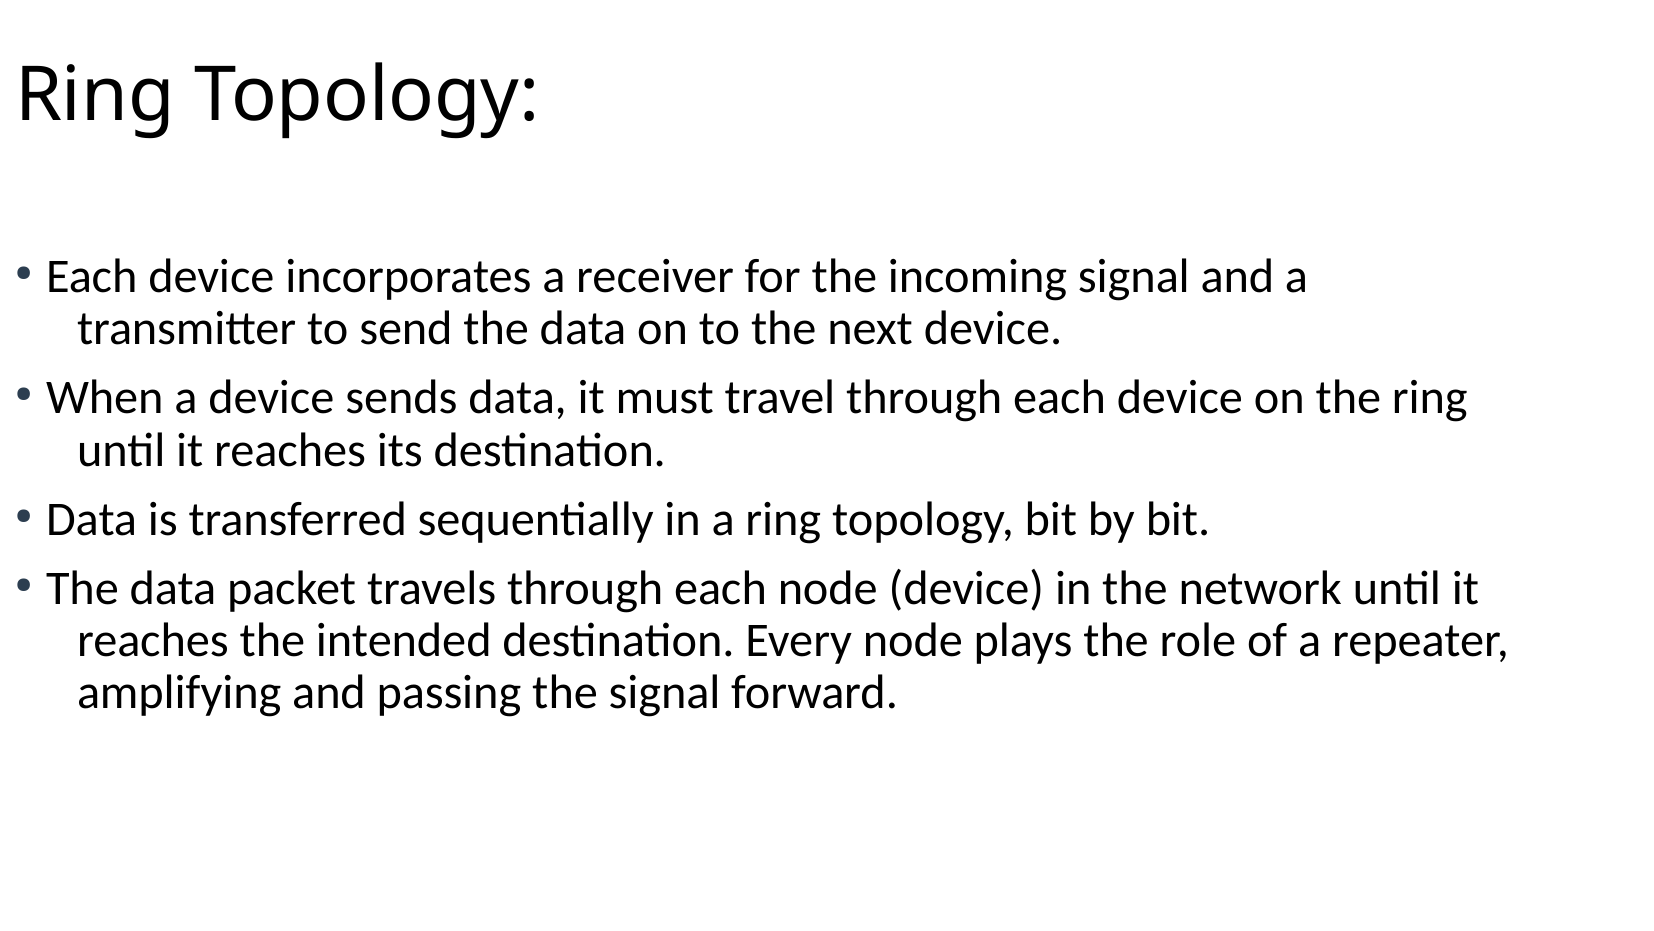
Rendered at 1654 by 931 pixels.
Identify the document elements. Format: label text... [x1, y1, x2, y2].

title Ring Topology: [0, 36, 1536, 155]
list Each device incorporates a receiver for the incoming signal and a transmitter to send the data on to the next device. When a device sends data, it must travel through each device on the ring until it reaches its destination. Data is transferred sequentially in a ring topology, bit by bit. The data packet travels through each node (device) in the network until it reaches the intended destination. Every node plays the role of a repeater, amplifying and passing the signal forward. [0, 243, 1536, 864]
